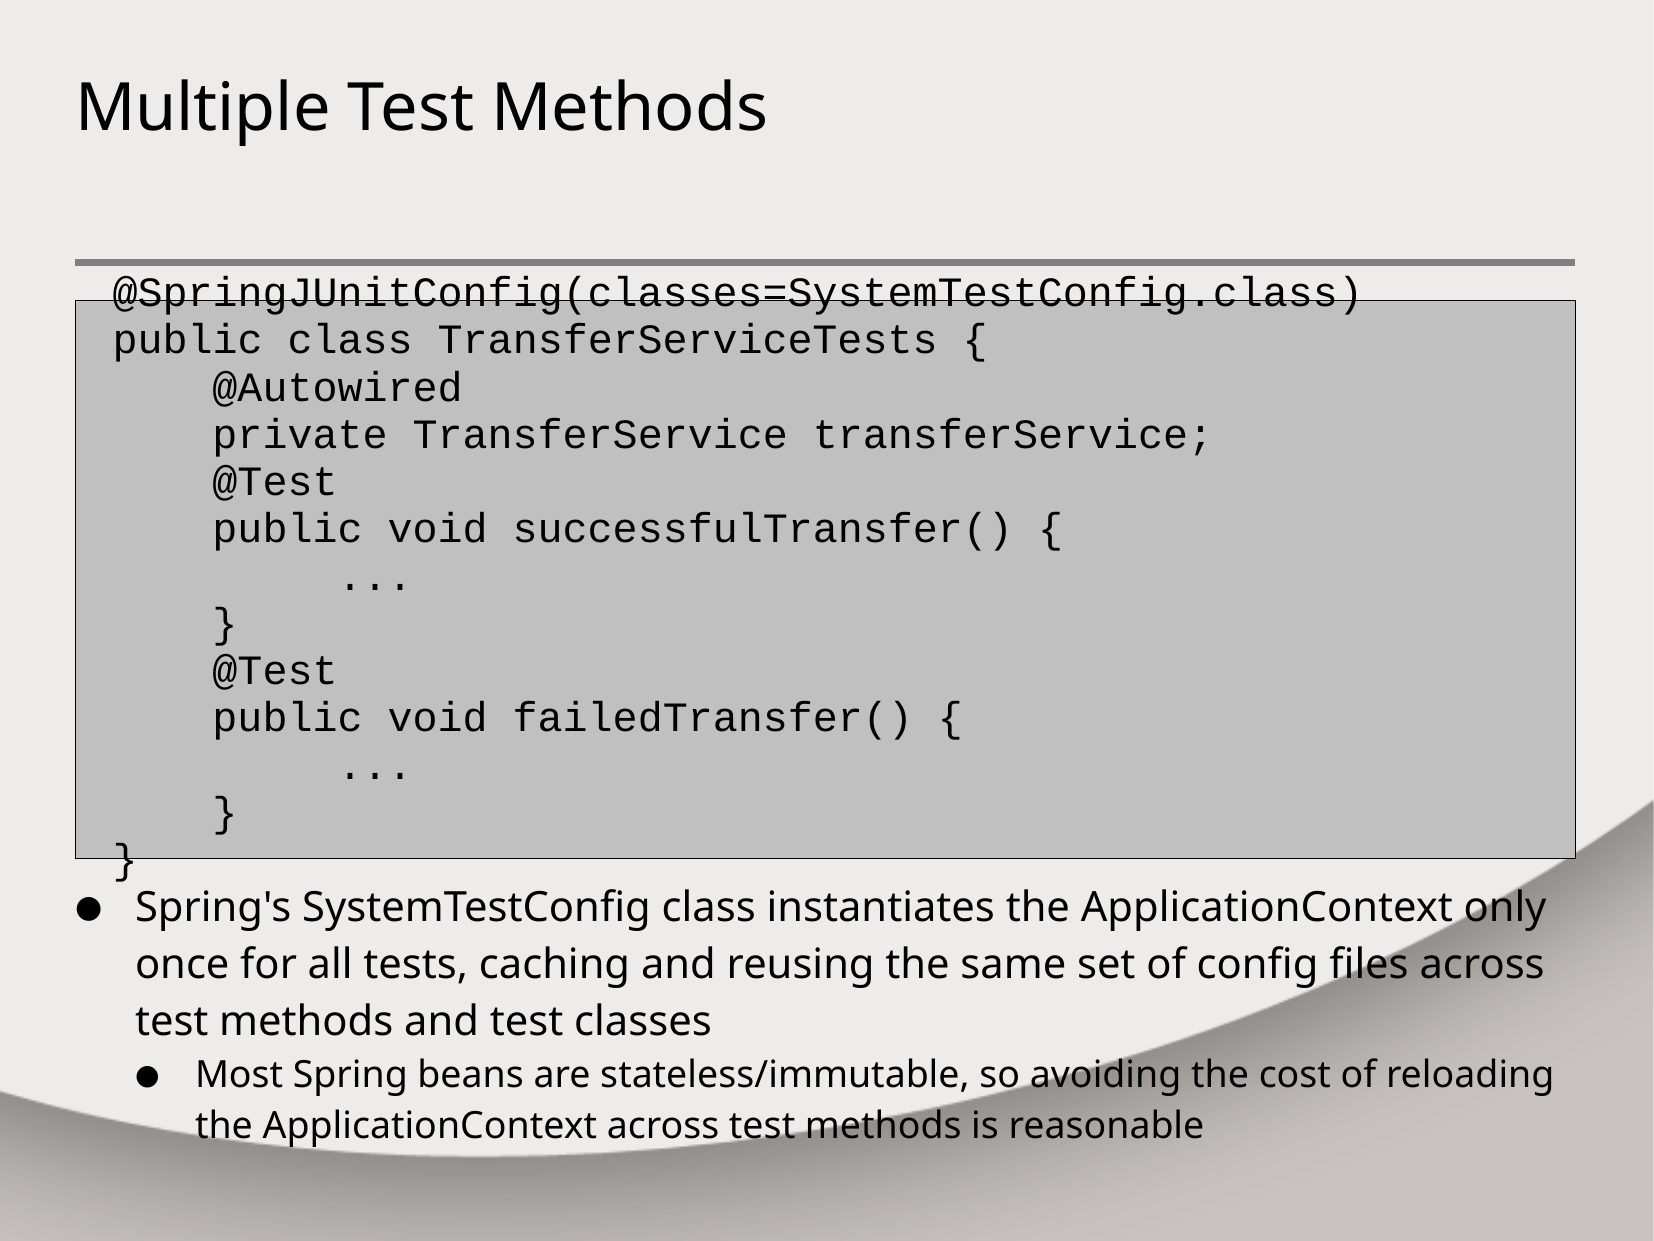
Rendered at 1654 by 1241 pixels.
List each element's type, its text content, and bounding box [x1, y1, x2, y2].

title Multiple Test Methods [75, 75, 1576, 226]
list Spring's SystemTestConfig class instantiates the ApplicationContext only once for all tests, caching and reusing the same set of config files across test methods and test classes Most Spring beans are stateless/immutable, so avoiding the cost of reloading the ApplicationContext across test methods is reasonable [75, 300, 1576, 1163]
picture [0, 0, 1654, 1241]
